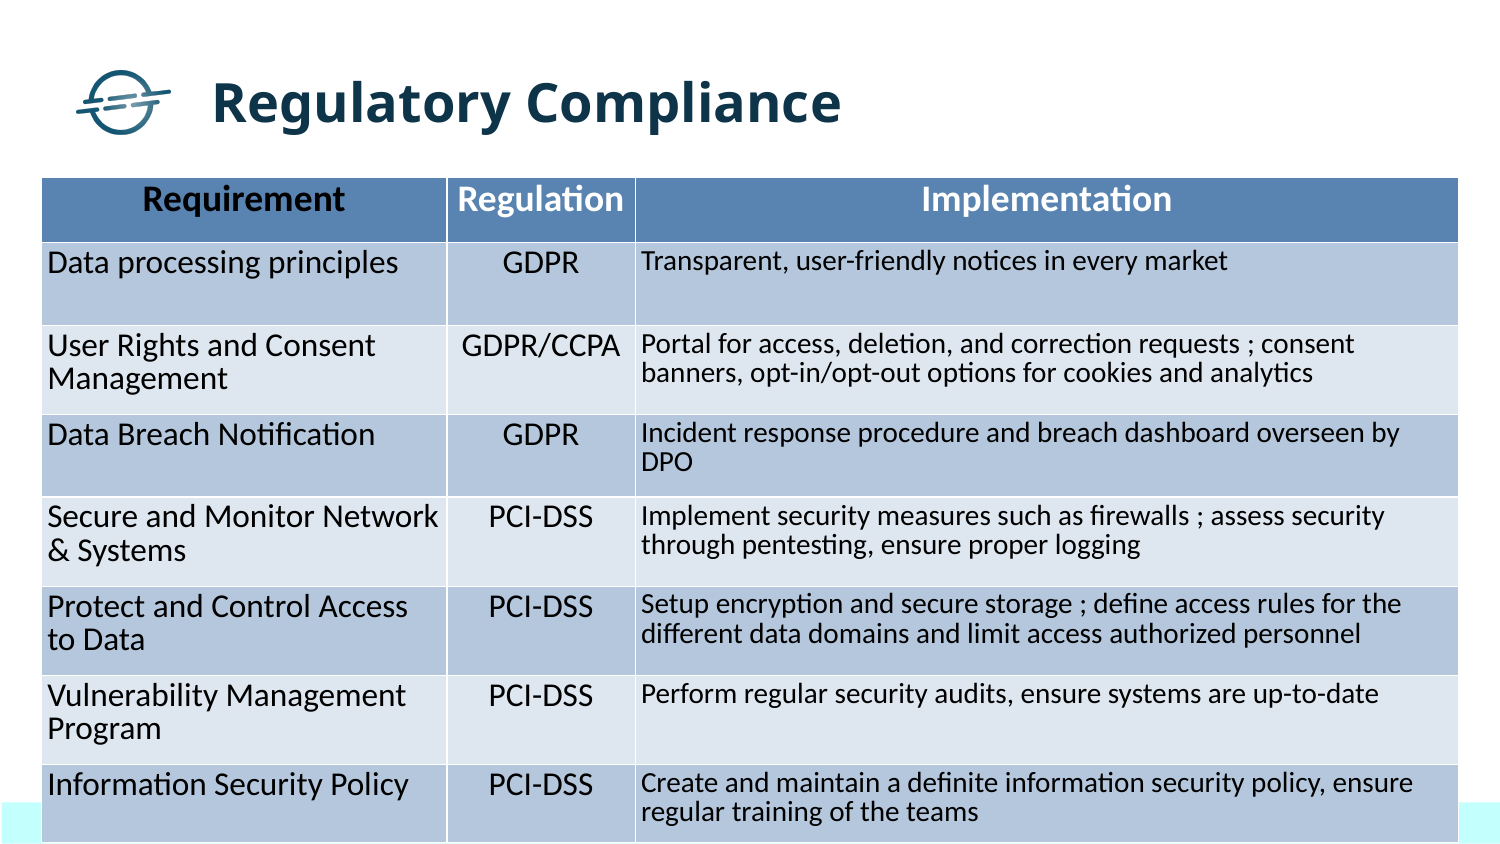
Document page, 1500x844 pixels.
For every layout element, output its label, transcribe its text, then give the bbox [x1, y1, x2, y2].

table_cell GDPR [448, 243, 635, 325]
table_cell Data Breach Notification [42, 415, 446, 496]
table_cell PCI-DSS [448, 498, 635, 586]
table_cell Secure and Monitor Network & Systems [42, 498, 446, 586]
table_cell Information Security Policy [42, 765, 446, 842]
text_box [1, 802, 1500, 844]
table_cell Vulnerability Management Program [42, 676, 446, 764]
table_cell GDPR/CCPA [448, 326, 635, 414]
table_cell Protect and Control Access to Data [42, 587, 446, 675]
table_cell Setup encryption and secure storage ; define access rules for the different data domains and limit access authorized personnel [636, 587, 1458, 675]
table_cell Data processing principles [42, 243, 446, 325]
title Regulatory Compliance [196, 53, 1181, 155]
table_header Implementation [636, 178, 1458, 242]
table_header Requirement [42, 178, 446, 242]
table_cell PCI-DSS [448, 676, 635, 764]
table_cell Portal for access, deletion, and correction requests ; consent banners, opt-in/opt-out options for cookies and analytics [636, 326, 1458, 414]
table_cell PCI-DSS [448, 587, 635, 675]
table_cell User Rights and Consent Management [42, 326, 446, 414]
table_cell PCI-DSS [448, 765, 635, 842]
table_cell Implement security measures such as firewalls ; assess security through pentesting, ensure proper logging [636, 498, 1458, 586]
table_cell Perform regular security audits, ensure systems are up-to-date [636, 676, 1458, 764]
table_cell Transparent, user-friendly notices in every market [636, 243, 1458, 325]
table_cell Create and maintain a definite information security policy, ensure regular training of the teams [636, 765, 1458, 842]
table_header Regulation [448, 178, 635, 242]
picture [76, 70, 171, 135]
table_cell GDPR [448, 415, 635, 496]
table_cell Incident response procedure and breach dashboard overseen by DPO [636, 415, 1458, 496]
